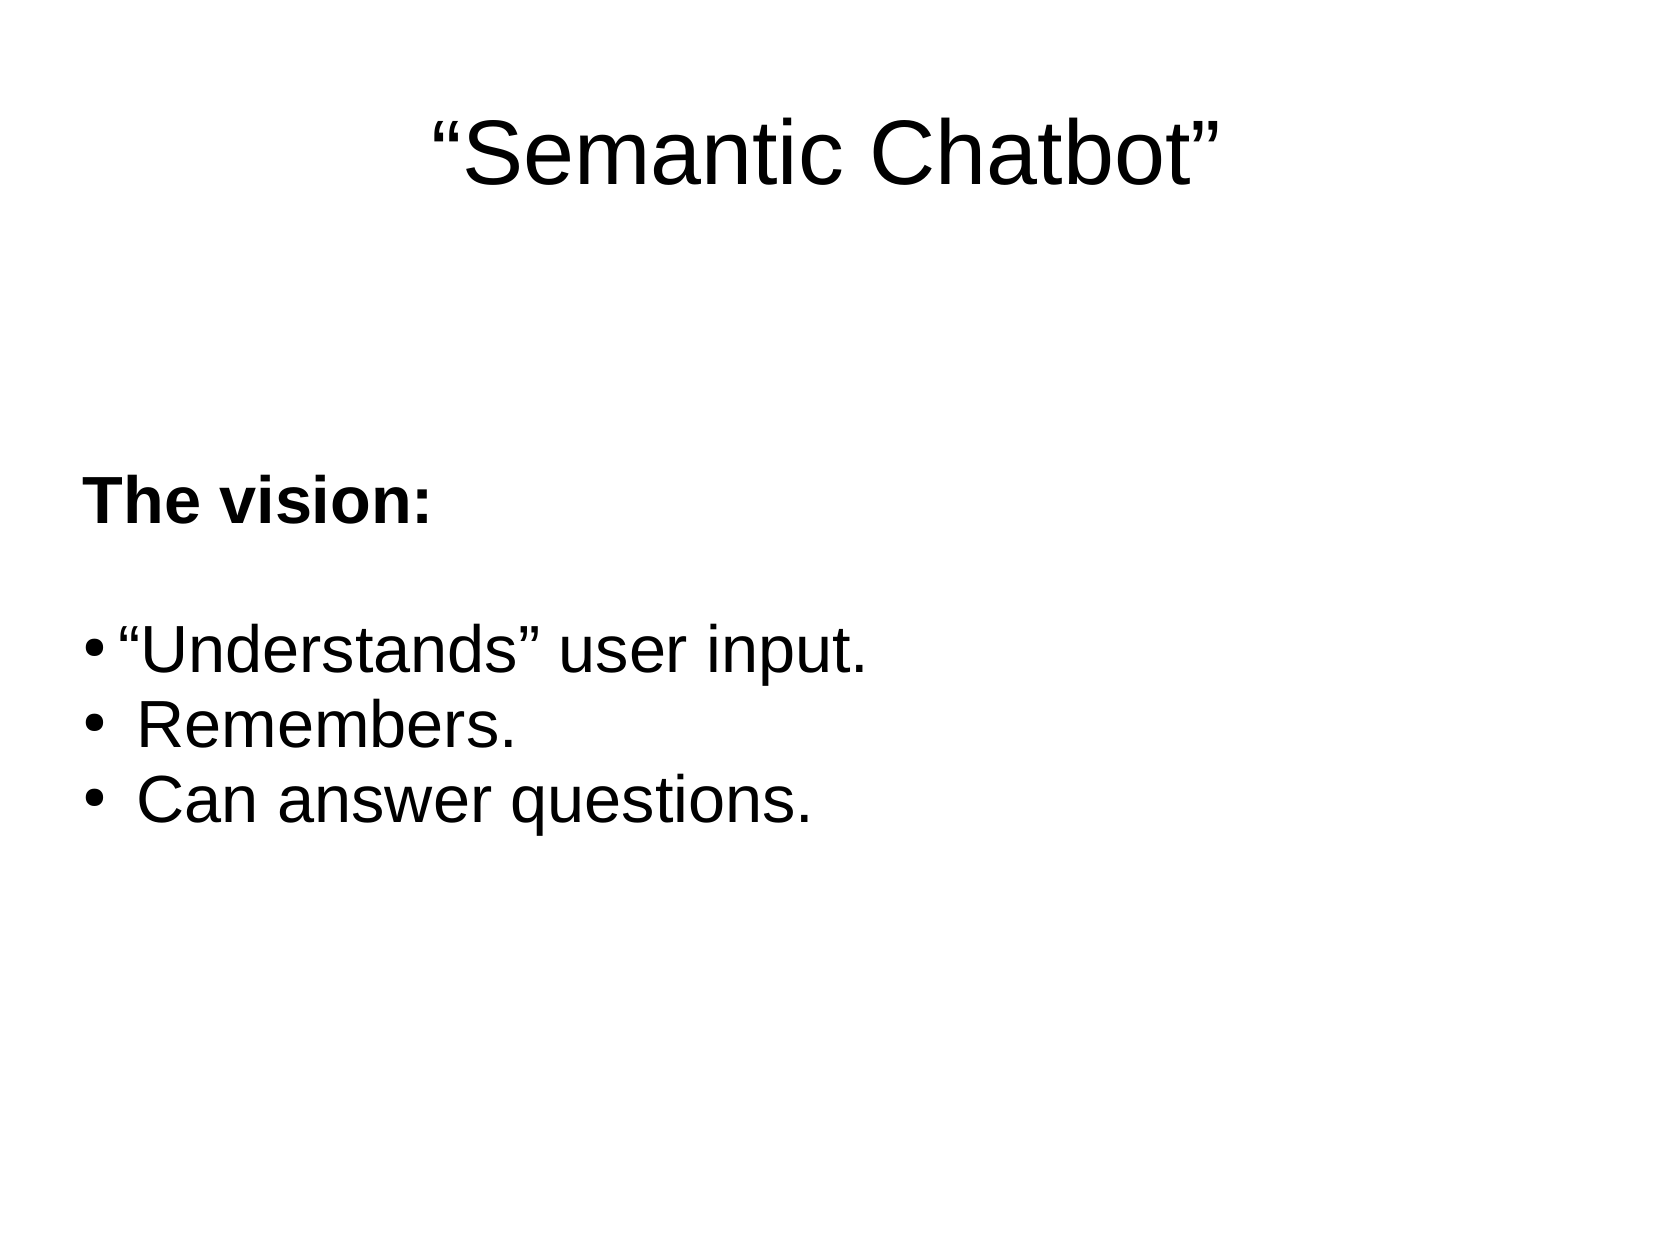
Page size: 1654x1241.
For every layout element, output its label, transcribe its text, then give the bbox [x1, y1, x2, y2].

title “Semantic Chatbot” [82, 49, 1571, 257]
subtitle The vision: “Understands” user input. Remembers. Can answer questions. [82, 290, 1571, 1010]
